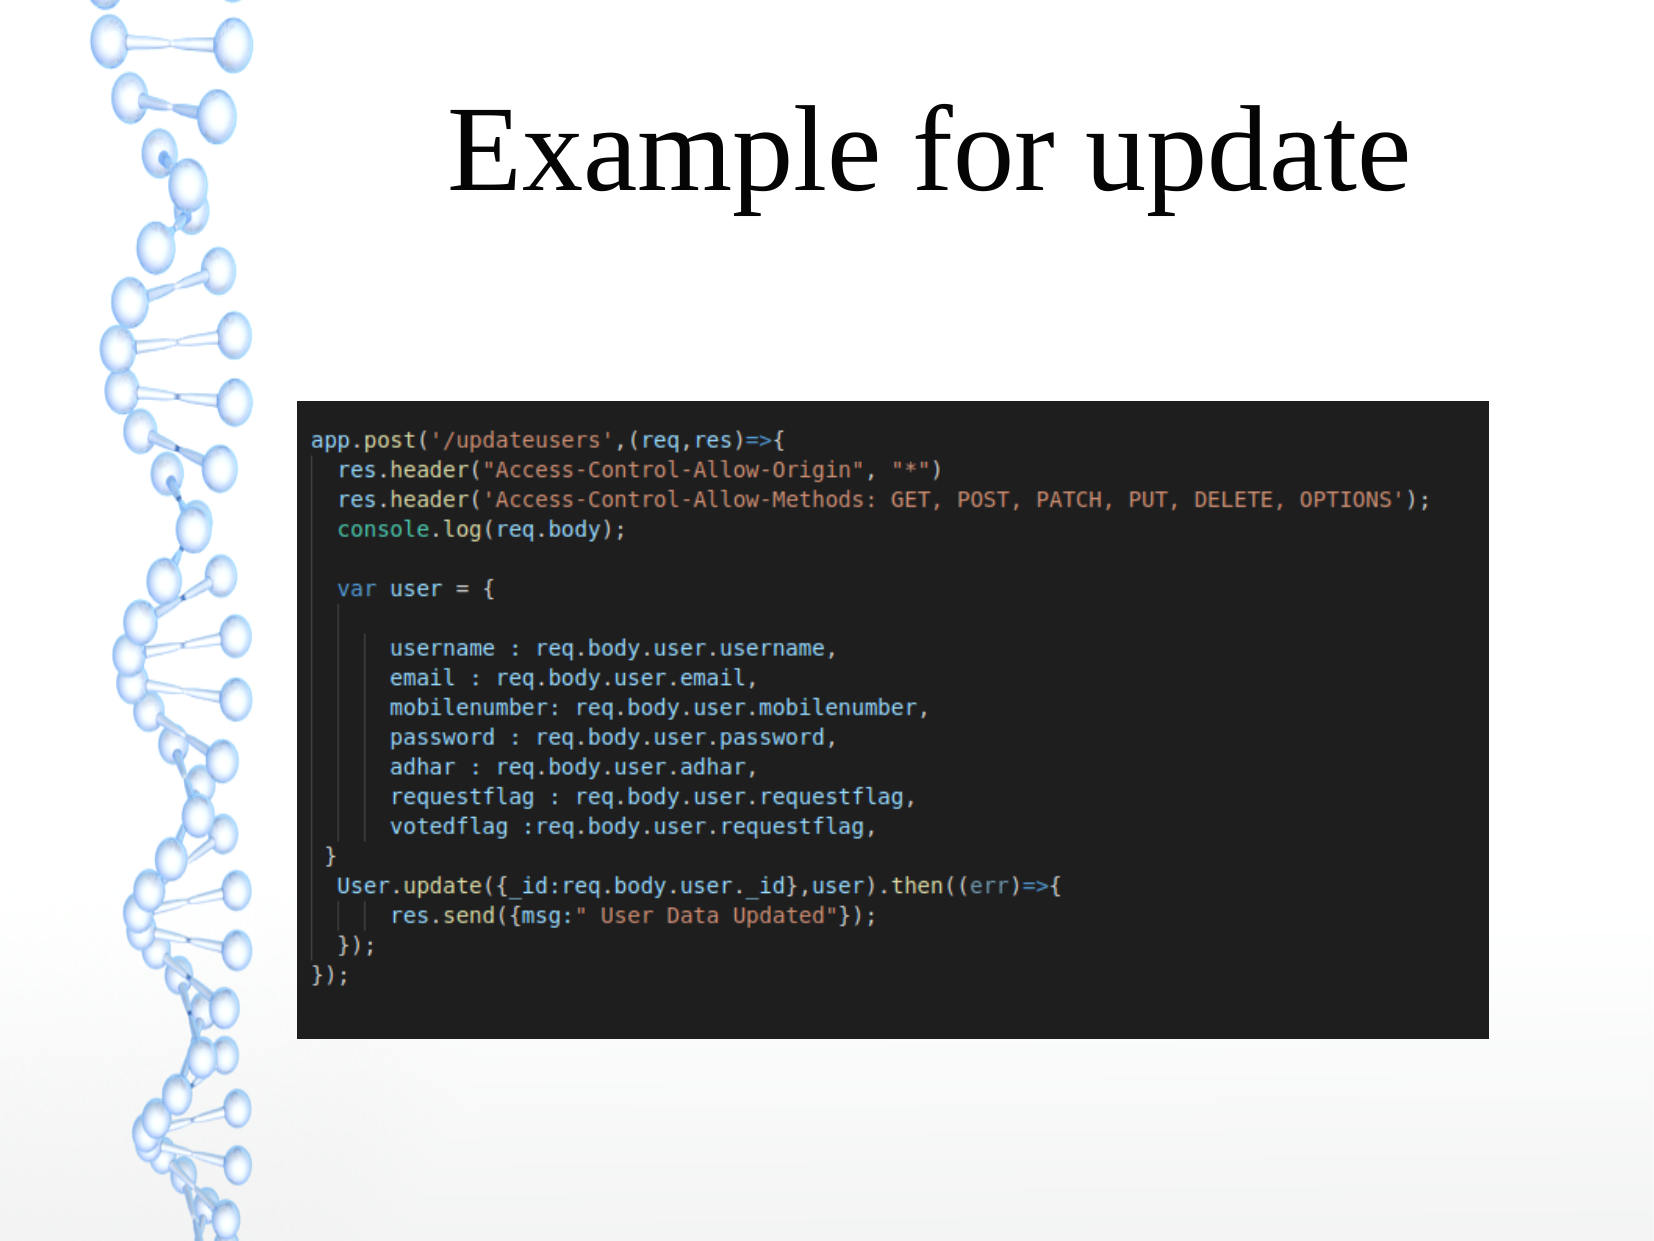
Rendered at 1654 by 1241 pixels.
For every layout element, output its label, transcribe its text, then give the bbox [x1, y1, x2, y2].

title Example for update [265, 47, 1595, 252]
picture [0, 0, 1654, 1241]
